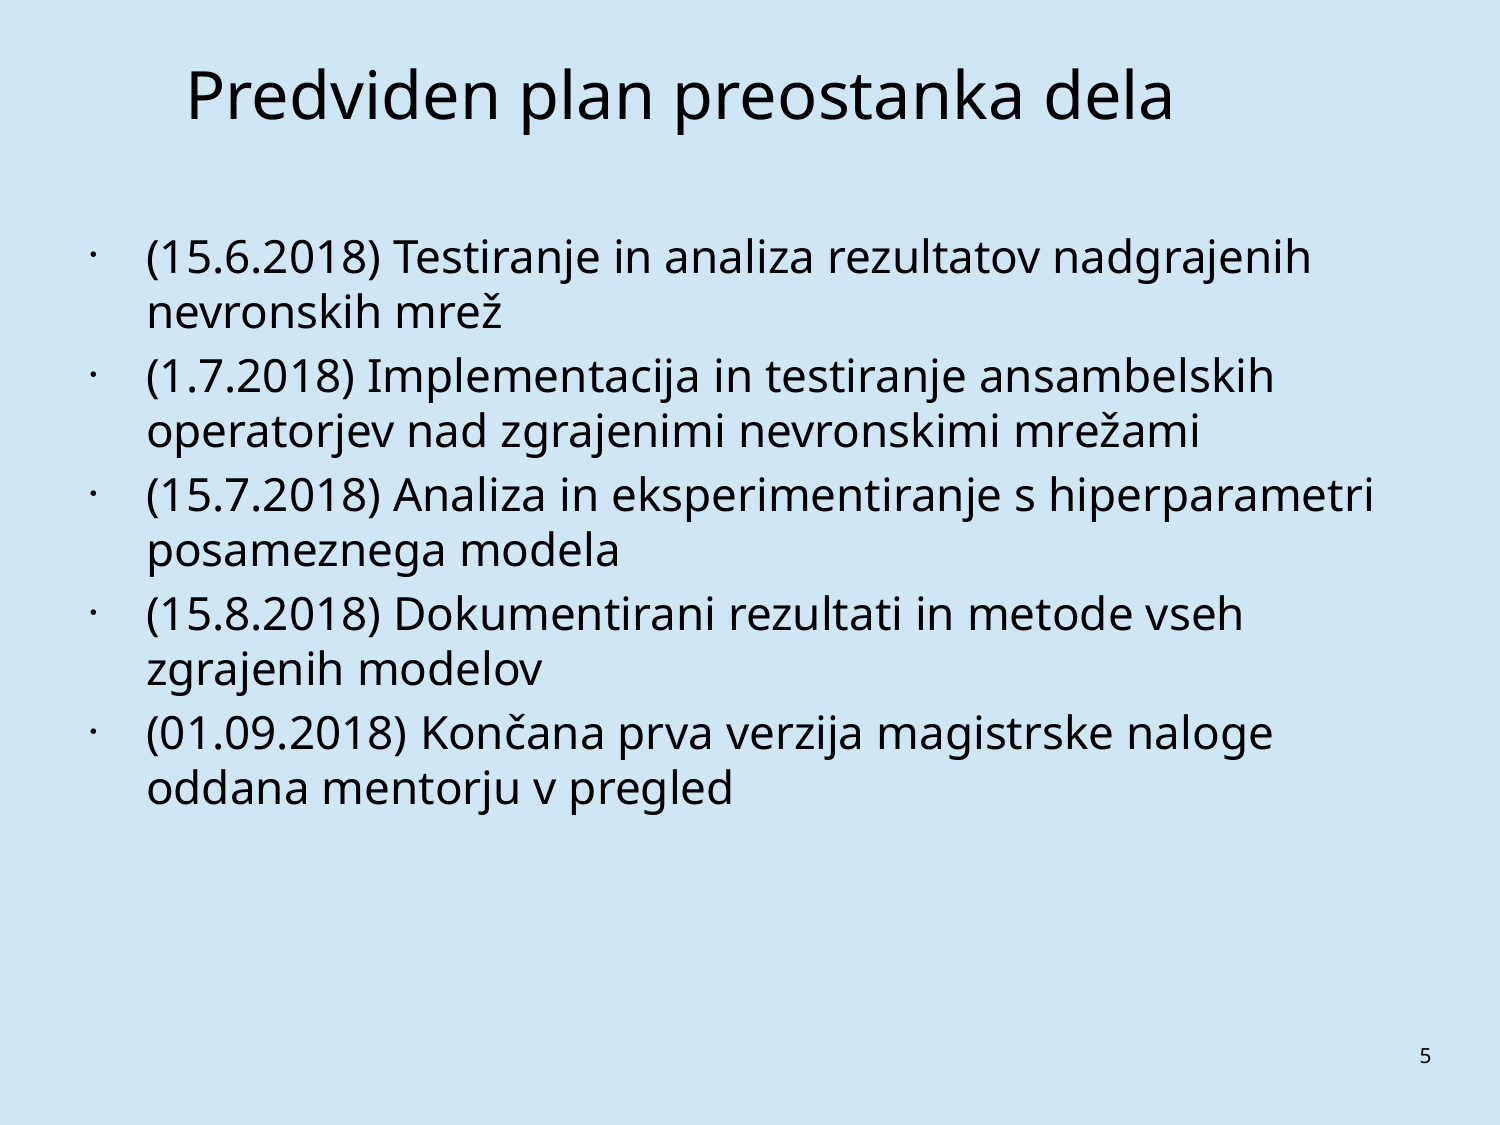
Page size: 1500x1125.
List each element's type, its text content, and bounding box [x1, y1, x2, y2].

title Predviden plan preostanka dela [170, 45, 1425, 177]
slide_number <številka> [1404, 1034, 1488, 1101]
list (15.6.2018) Testiranje in analiza rezultatov nadgrajenih nevronskih mrež (1.7.2018) Implementacija in testiranje ansambelskih operatorjev nad zgrajenimi nevronskimi mrežami (15.7.2018) Analiza in eksperimentiranje s hiperparametri posameznega modela (15.8.2018) Dokumentirani rezultati in metode vseh zgrajenih modelov (01.09.2018) Končana prva verzija magistrske naloge oddana mentorju v pregled [75, 220, 1425, 1071]
